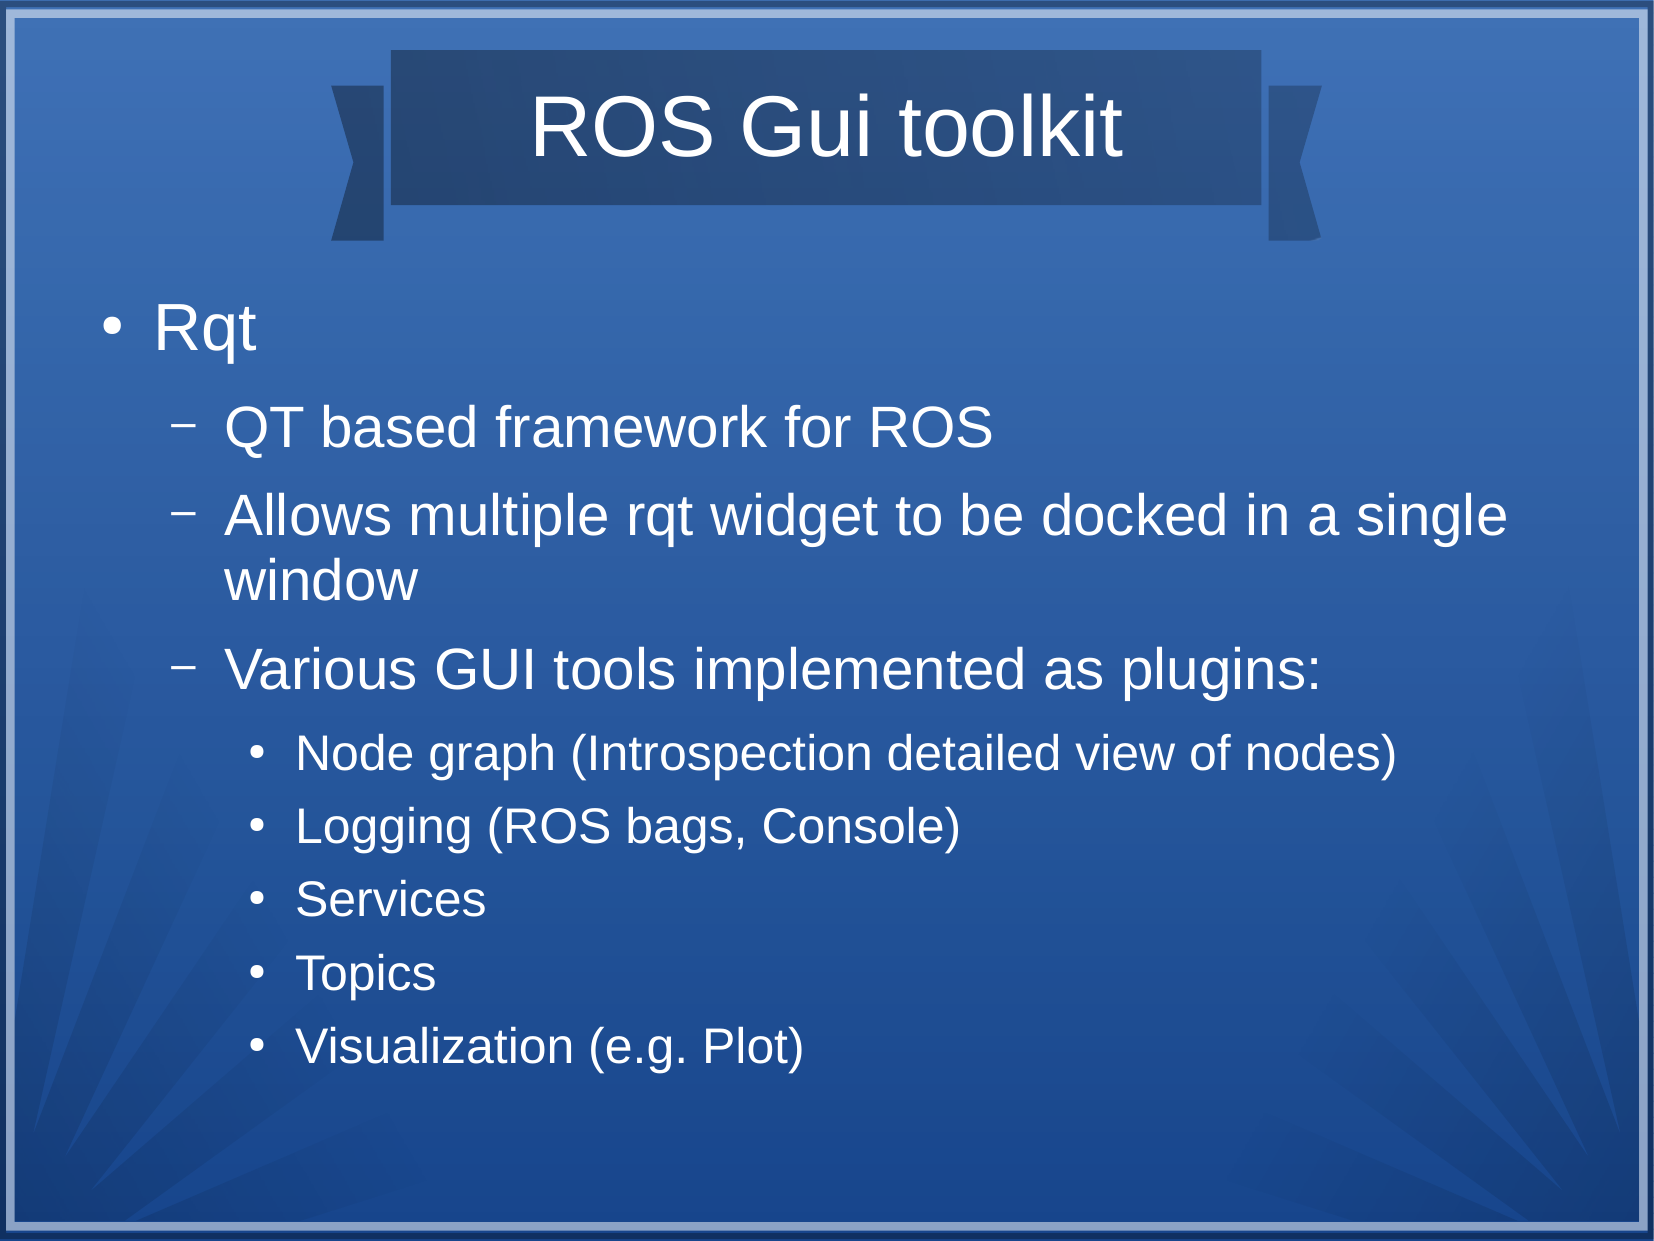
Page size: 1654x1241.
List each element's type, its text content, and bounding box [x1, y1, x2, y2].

list Rqt QT based framework for ROS Allows multiple rqt widget to be docked in a single window Various GUI tools implemented as plugins: Node graph (Introspection detailed view of nodes) Logging (ROS bags, Console) Services Topics Visualization (e.g. Plot) [82, 290, 1538, 1171]
title ROS Gui toolkit [389, 49, 1264, 205]
